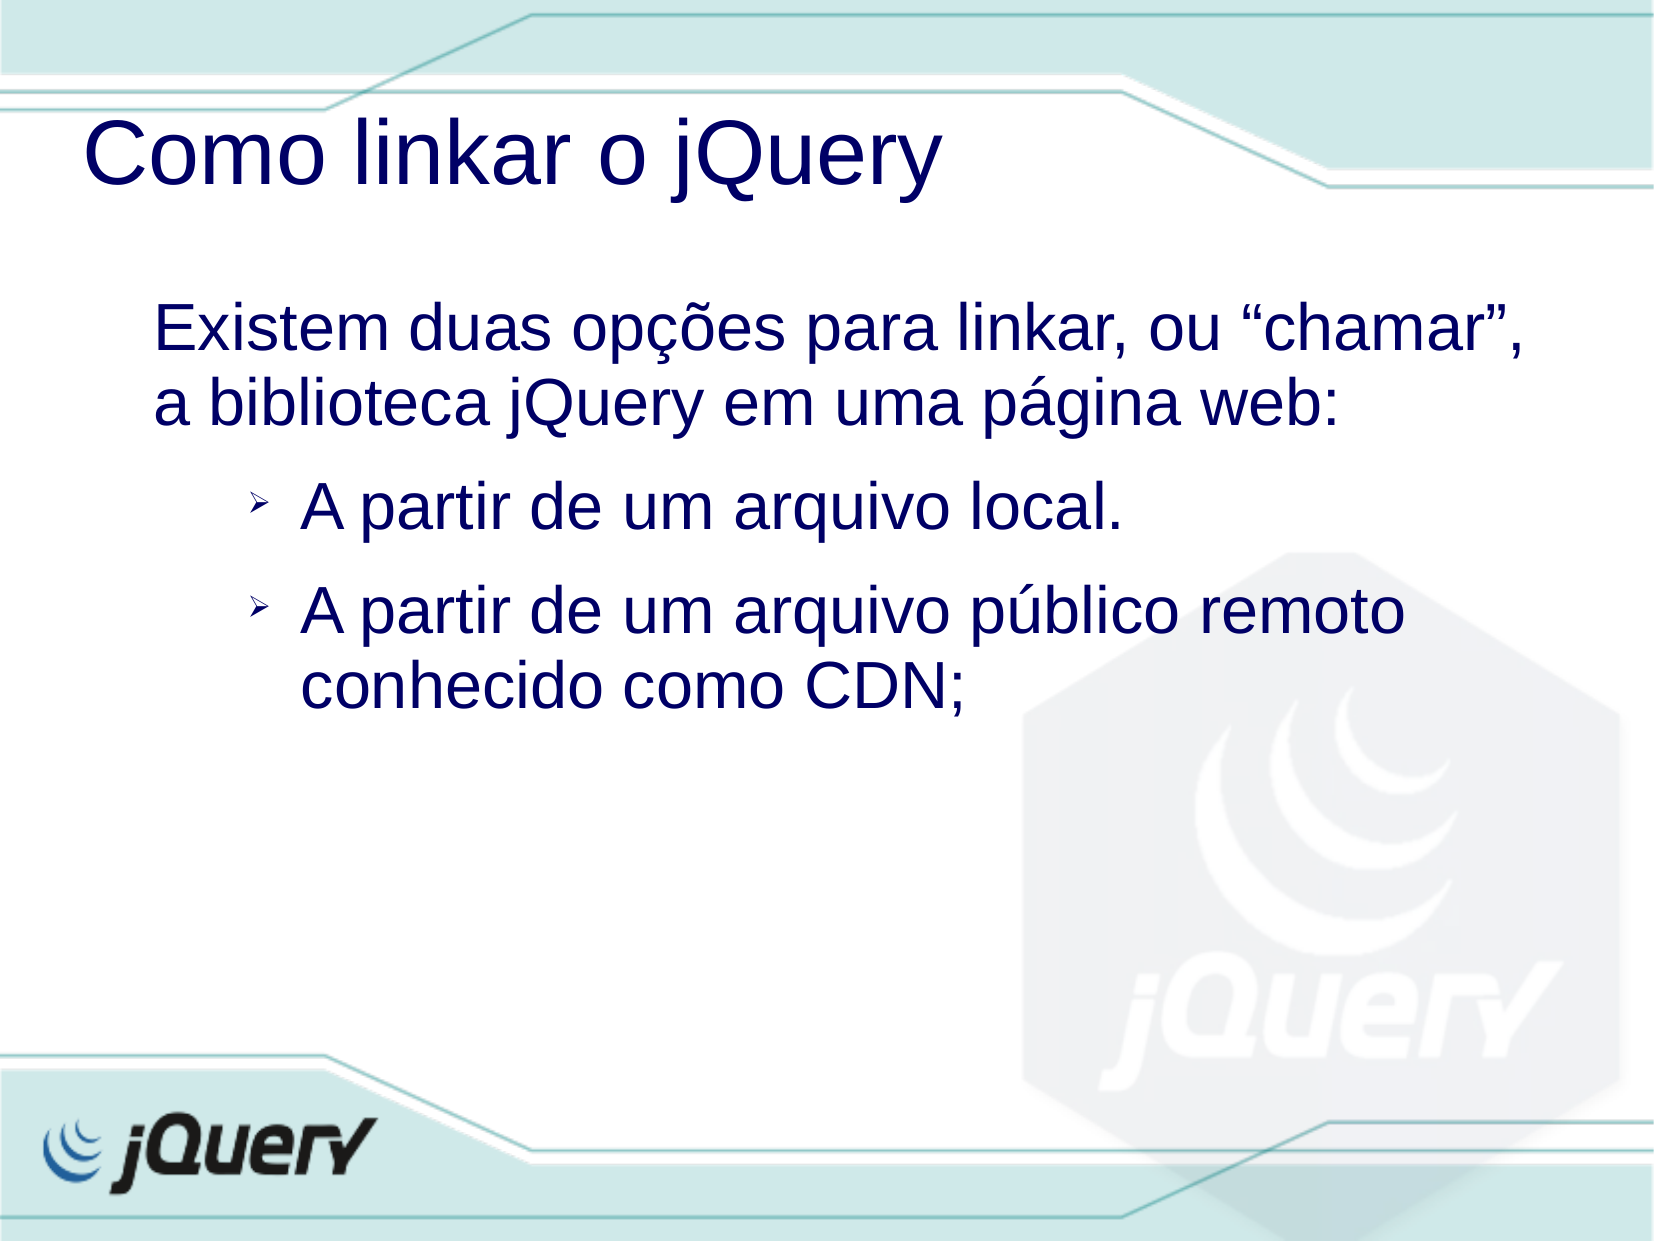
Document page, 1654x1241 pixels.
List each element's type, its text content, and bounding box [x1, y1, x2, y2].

list Existem duas opções para linkar, ou “chamar”, a biblioteca jQuery em uma página web: A partir de um arquivo local. A partir de um arquivo público remoto conhecido como CDN; [82, 290, 1571, 1010]
title Como linkar o jQuery [82, 49, 1571, 257]
picture [0, 0, 1654, 1241]
